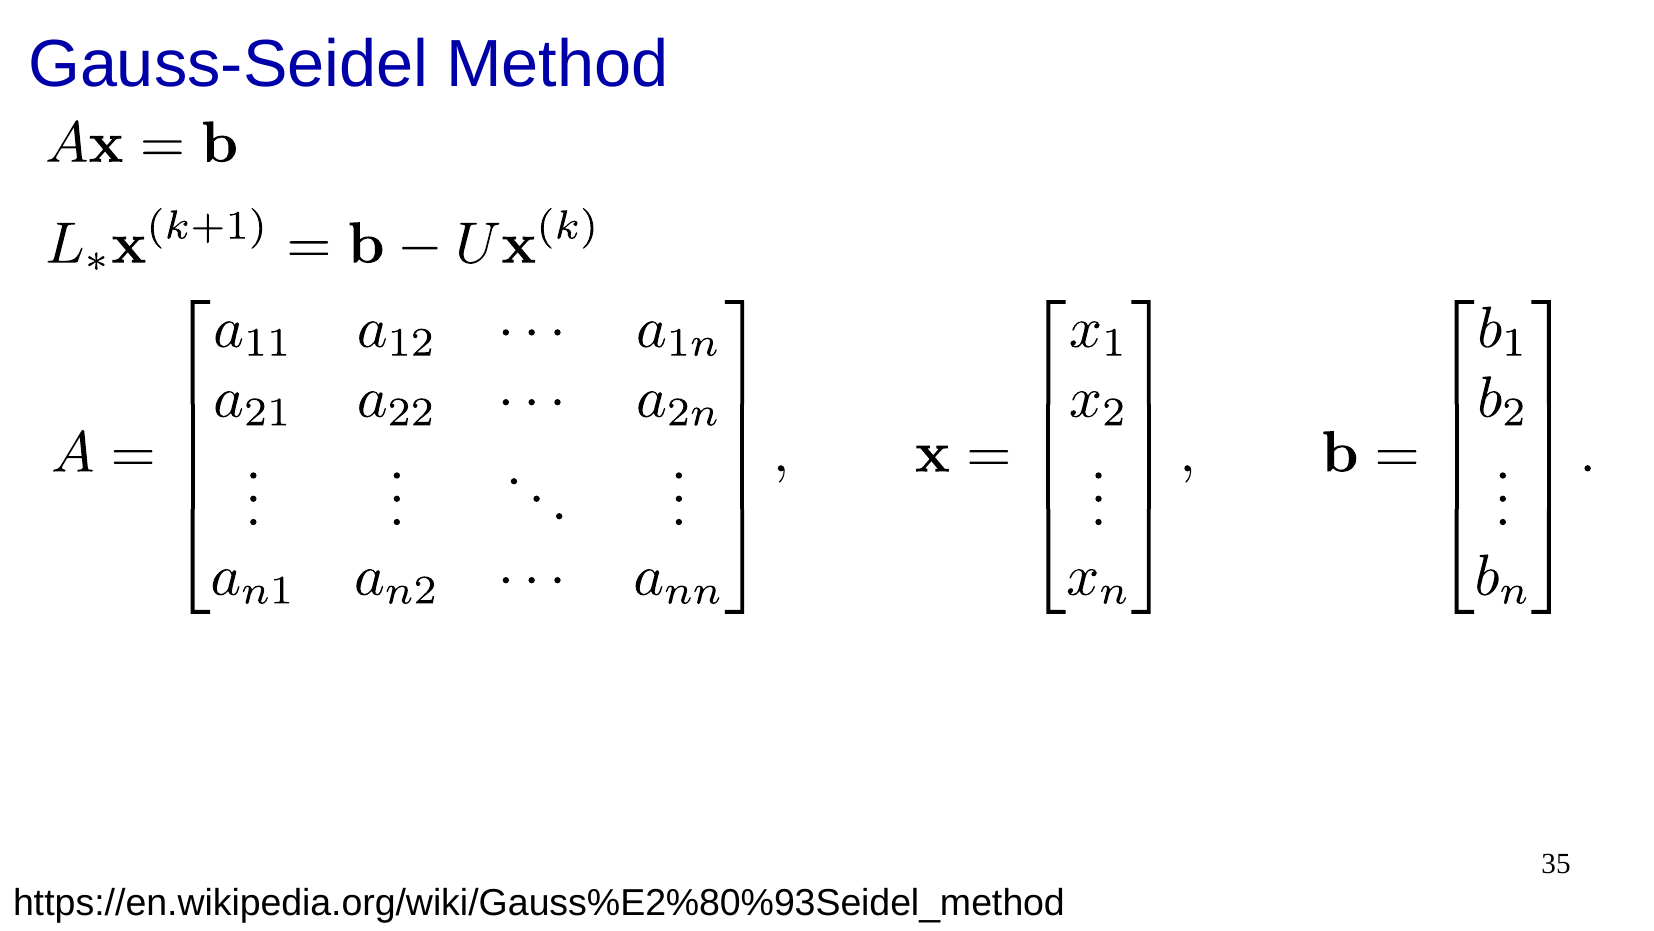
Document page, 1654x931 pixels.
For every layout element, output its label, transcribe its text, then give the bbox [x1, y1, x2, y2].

text_box https://en.wikipedia.org/wiki/Gauss%E2%80%93Seidel_method [0, 873, 1081, 931]
text_box [45, 120, 238, 163]
text_box [45, 207, 599, 271]
title Gauss-Seidel Method [28, 21, 1626, 106]
text_box [50, 300, 1596, 614]
